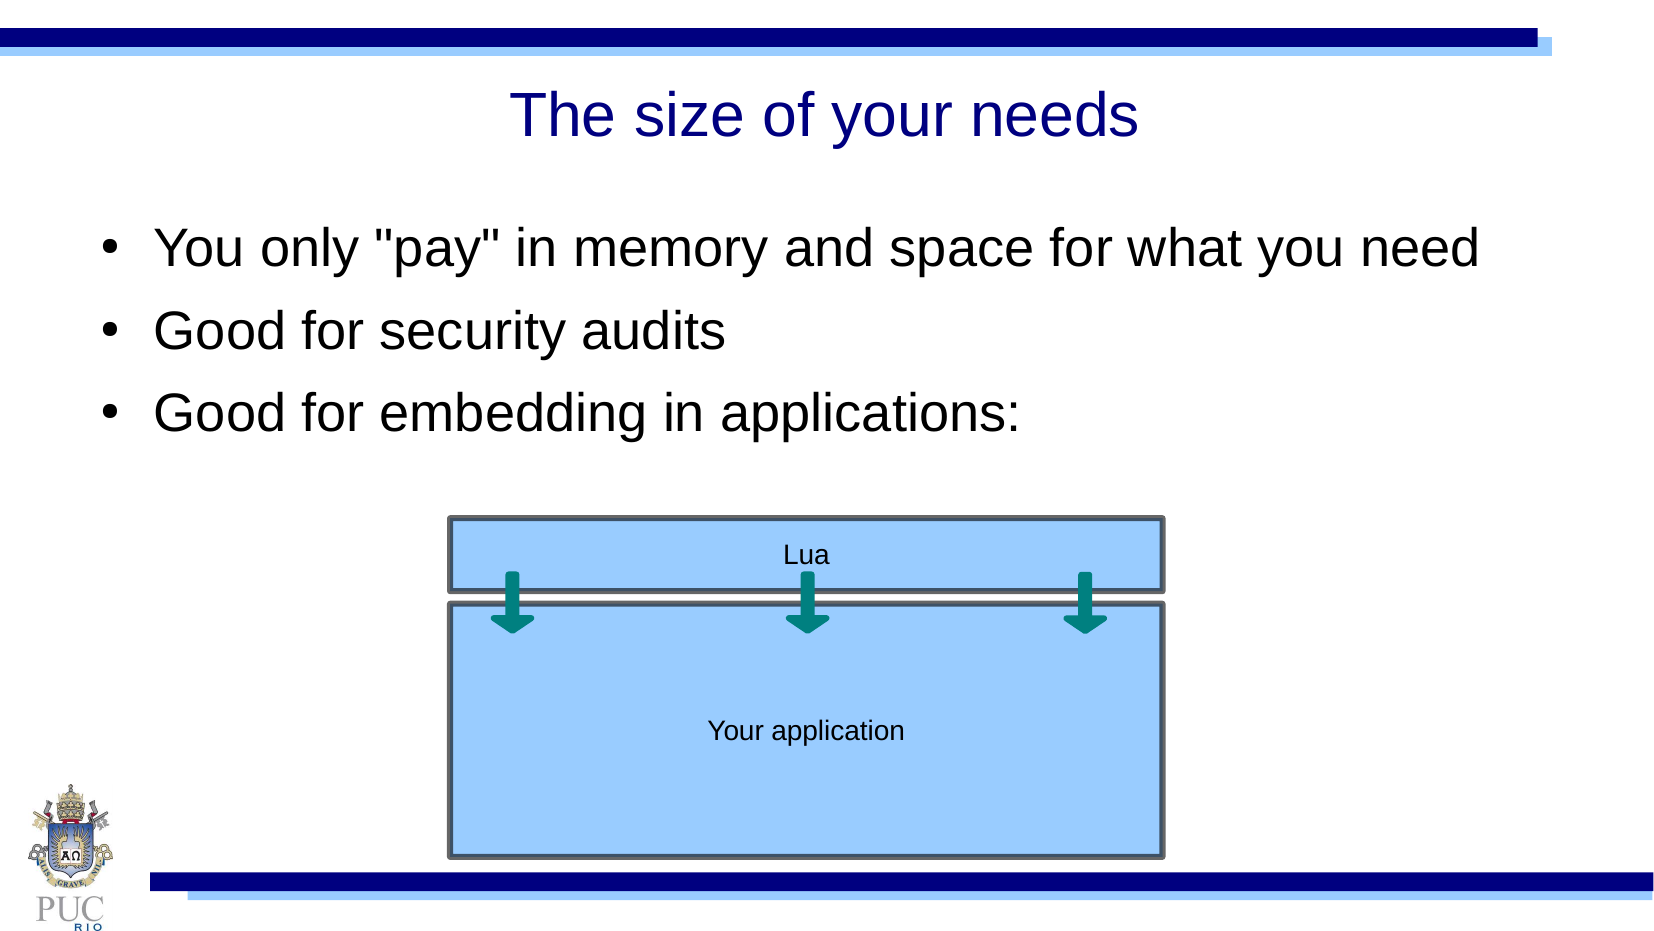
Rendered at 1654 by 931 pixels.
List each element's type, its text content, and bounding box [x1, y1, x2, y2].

text_box [788, 574, 827, 631]
text_box Lua [450, 518, 1163, 592]
list You only "pay" in memory and space for what you need Good for security audits Good for embedding in applications: [812, 592, 1081, 603]
picture [28, 784, 113, 931]
title The size of your needs [37, 37, 1613, 193]
text_box [1066, 574, 1105, 632]
list You only "pay" in memory and space for what you need Good for security audits Good for embedding in applications: [82, 217, 1571, 758]
list You only "pay" in memory and space for what you need Good for security audits Good for embedding in applications: [517, 592, 803, 603]
text_box Your application [450, 603, 1163, 857]
text_box [493, 574, 532, 631]
